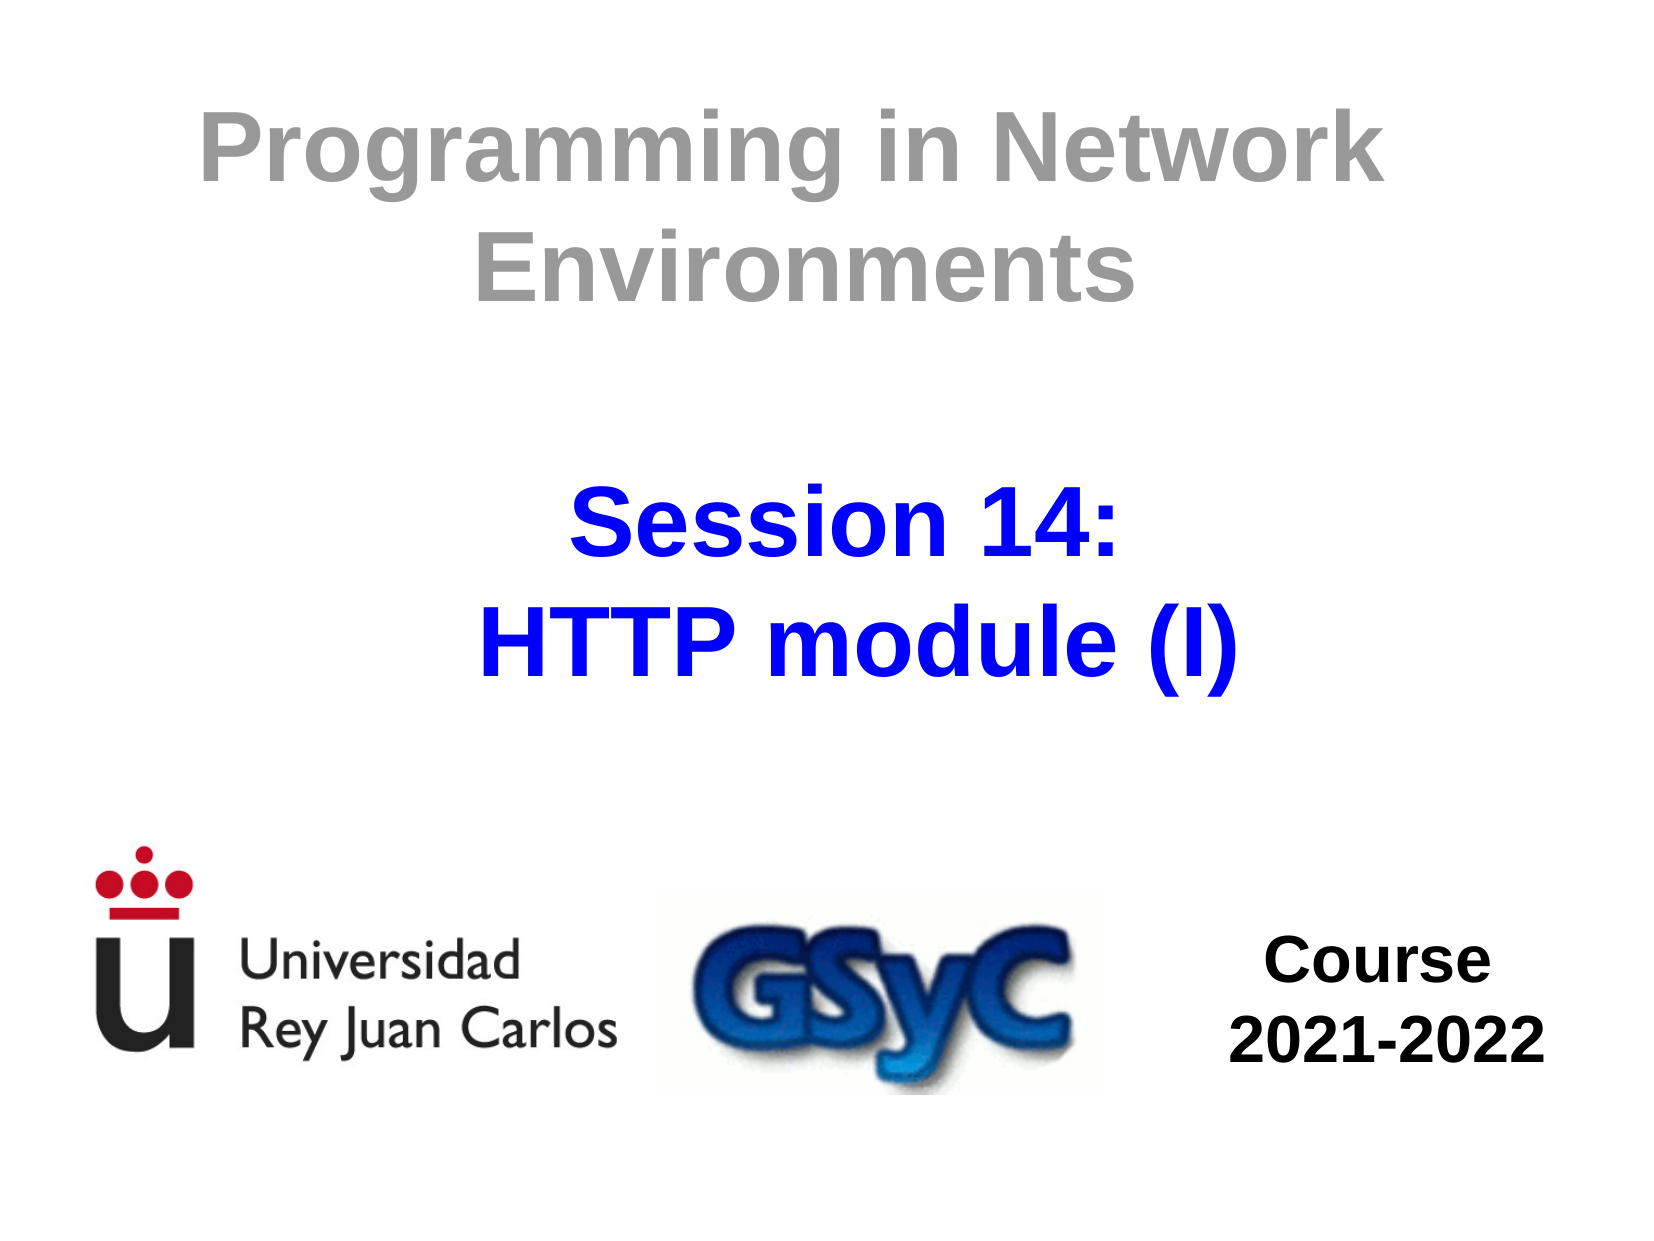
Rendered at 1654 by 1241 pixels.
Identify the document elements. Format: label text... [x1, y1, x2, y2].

picture [653, 885, 1111, 1096]
picture [61, 825, 646, 1081]
title Session 14: HTTP module (I) [144, 408, 1576, 744]
title Programming in Network Environments [120, 75, 1491, 327]
title Course 2021-2022 [1185, 915, 1591, 1066]
